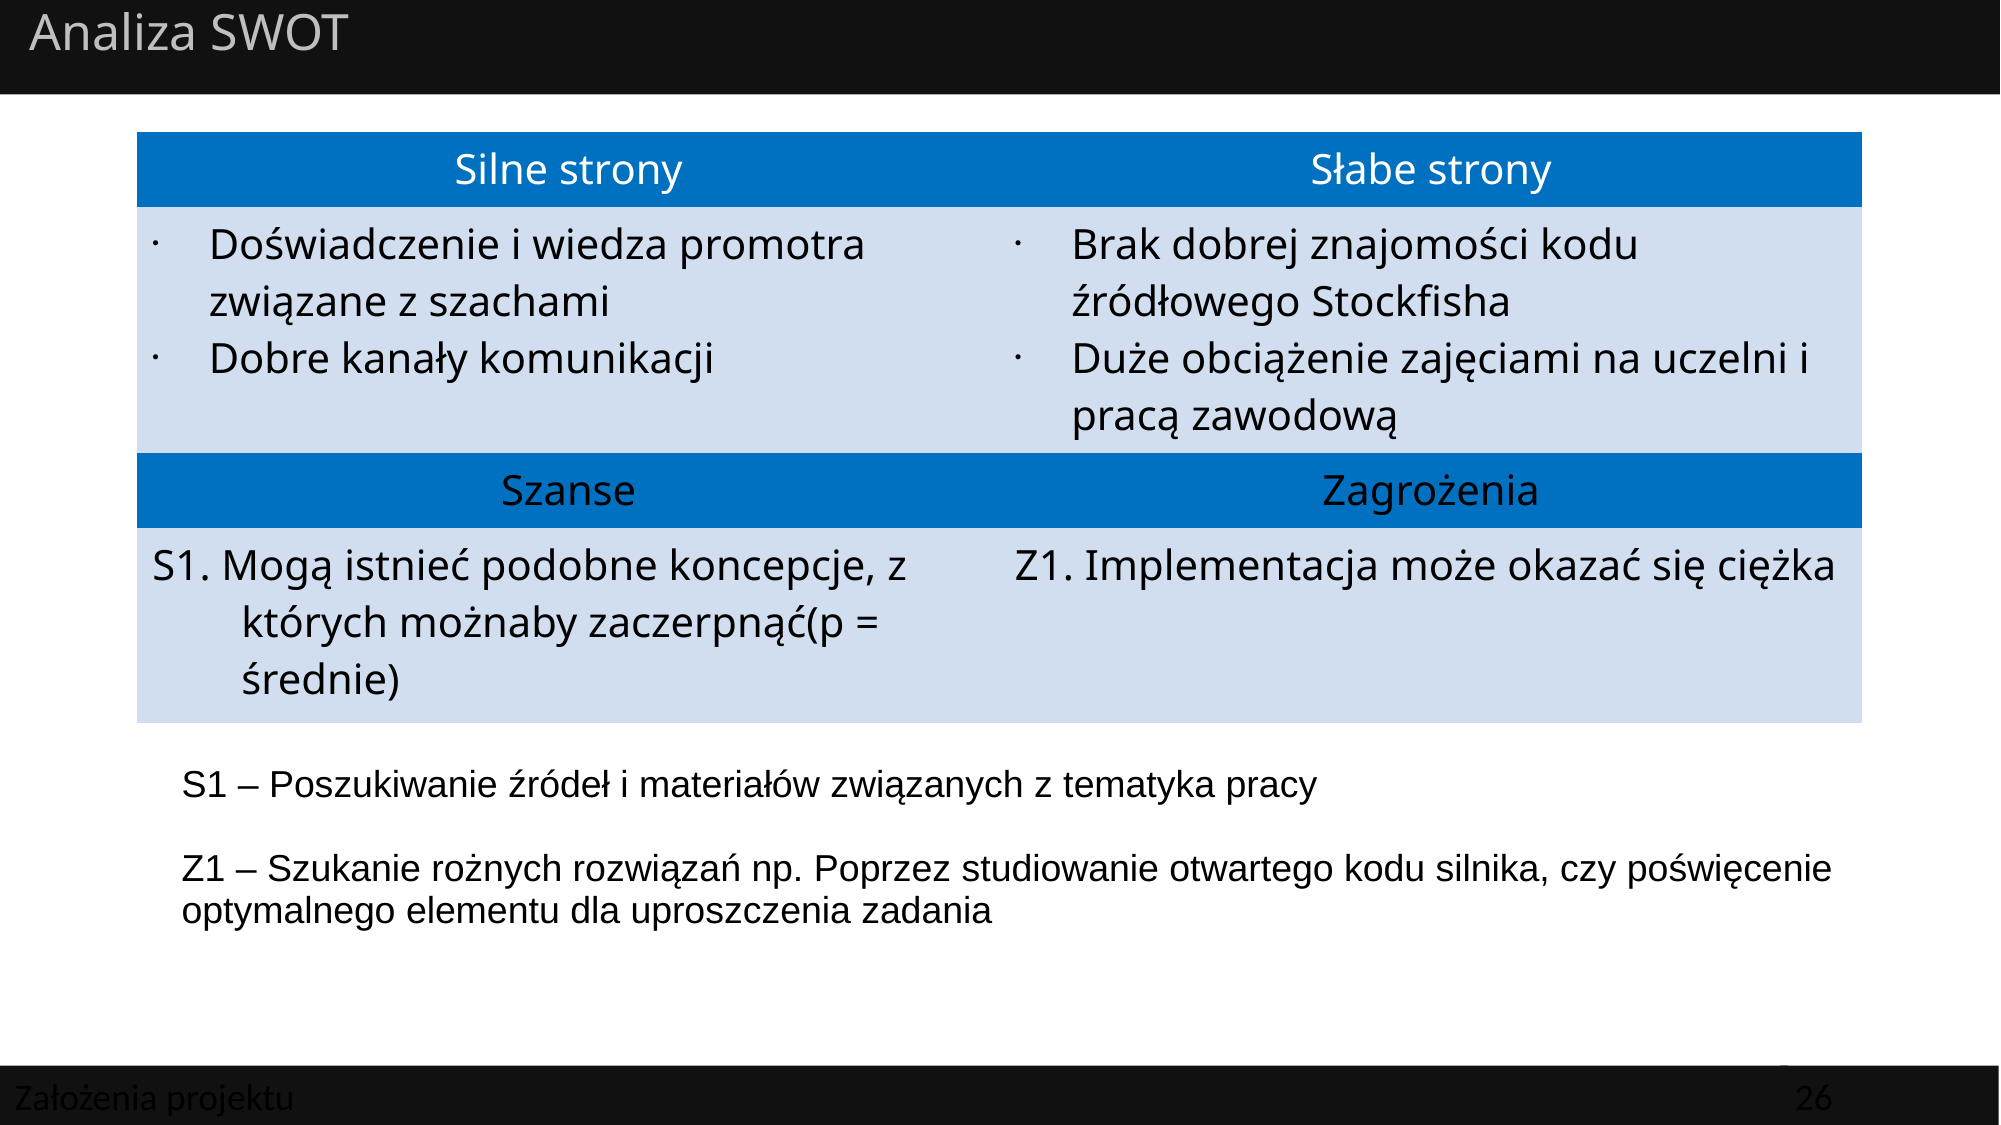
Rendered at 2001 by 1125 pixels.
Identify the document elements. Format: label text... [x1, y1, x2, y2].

table_cell S1. Mogą istnieć podobne koncepcje, z których możnaby zaczerpnąć(p = średnie) [137, 528, 1000, 723]
table_cell Z1. Implementacja może okazać się ciężka [1000, 528, 1862, 723]
table_cell Brak dobrej znajomości kodu źródłowego Stockfisha Duże obciążenie zajęciami na uczelni i pracą zawodową [1000, 207, 1862, 453]
title Analiza SWOT [0, 0, 2000, 95]
table_header Słabe strony [1000, 132, 1862, 207]
table_cell Doświadczenie i wiedza promotra związane z szachami Dobre kanały komunikacji [137, 207, 1000, 453]
table_cell Zagrożenia [1000, 453, 1862, 528]
slide_number <number> [1780, 1065, 1999, 1125]
text_box S1 – Poszukiwanie źródeł i materiałów związanych z tematyka pracy Z1 – Szukanie rożnych rozwiązań np. Poprzez studiowanie otwartego kodu silnika, czy poświęcenie optymalnego elementu dla uproszczenia zadania [166, 755, 1855, 939]
footer Założenia projektu [0, 1065, 1780, 1125]
table_header Silne strony [137, 132, 1000, 207]
table_cell Szanse [137, 453, 1000, 528]
